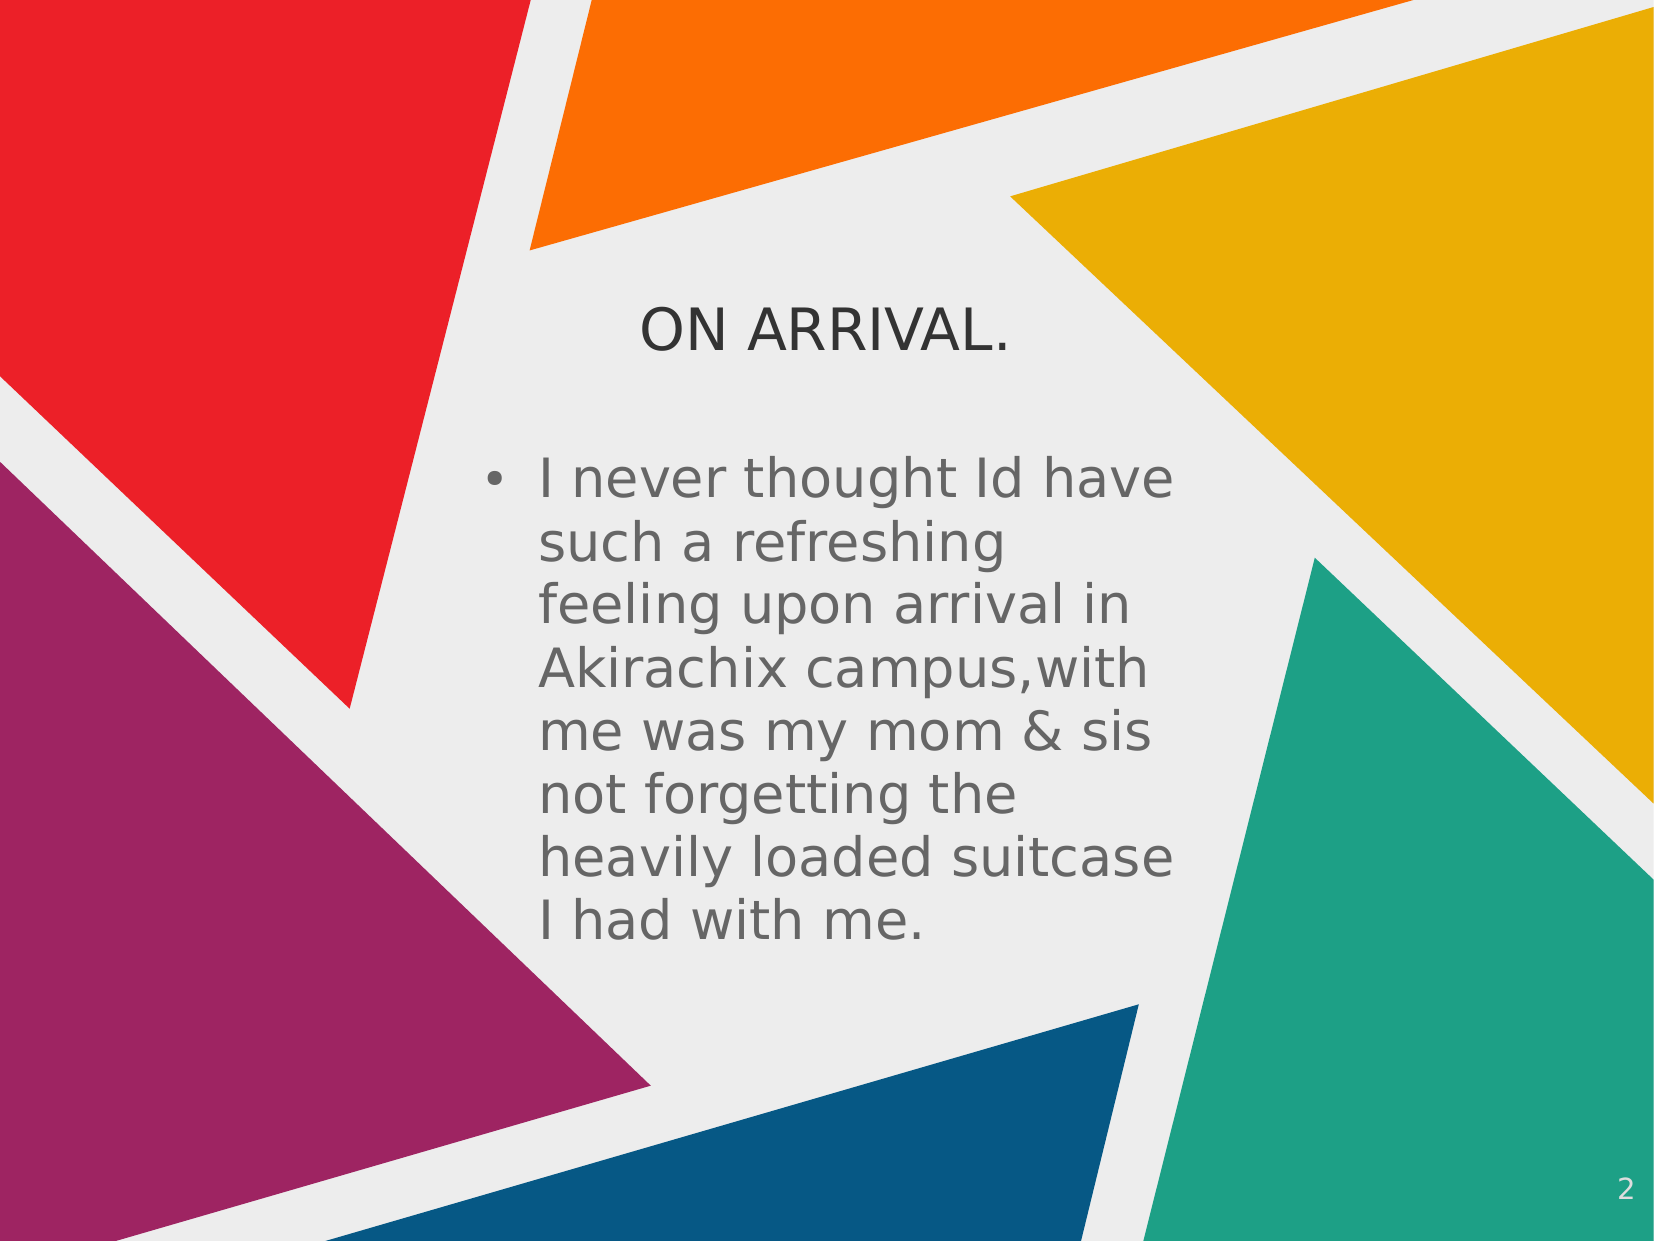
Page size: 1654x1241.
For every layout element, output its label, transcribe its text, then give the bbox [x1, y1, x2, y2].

list I never thought Id have such a refreshing feeling upon arrival in Akirachix campus,with me was my mom & sis not forgetting the heavily loaded suitcase I had with me. [467, 447, 1191, 1005]
title ON ARRIVAL. [467, 226, 1185, 434]
